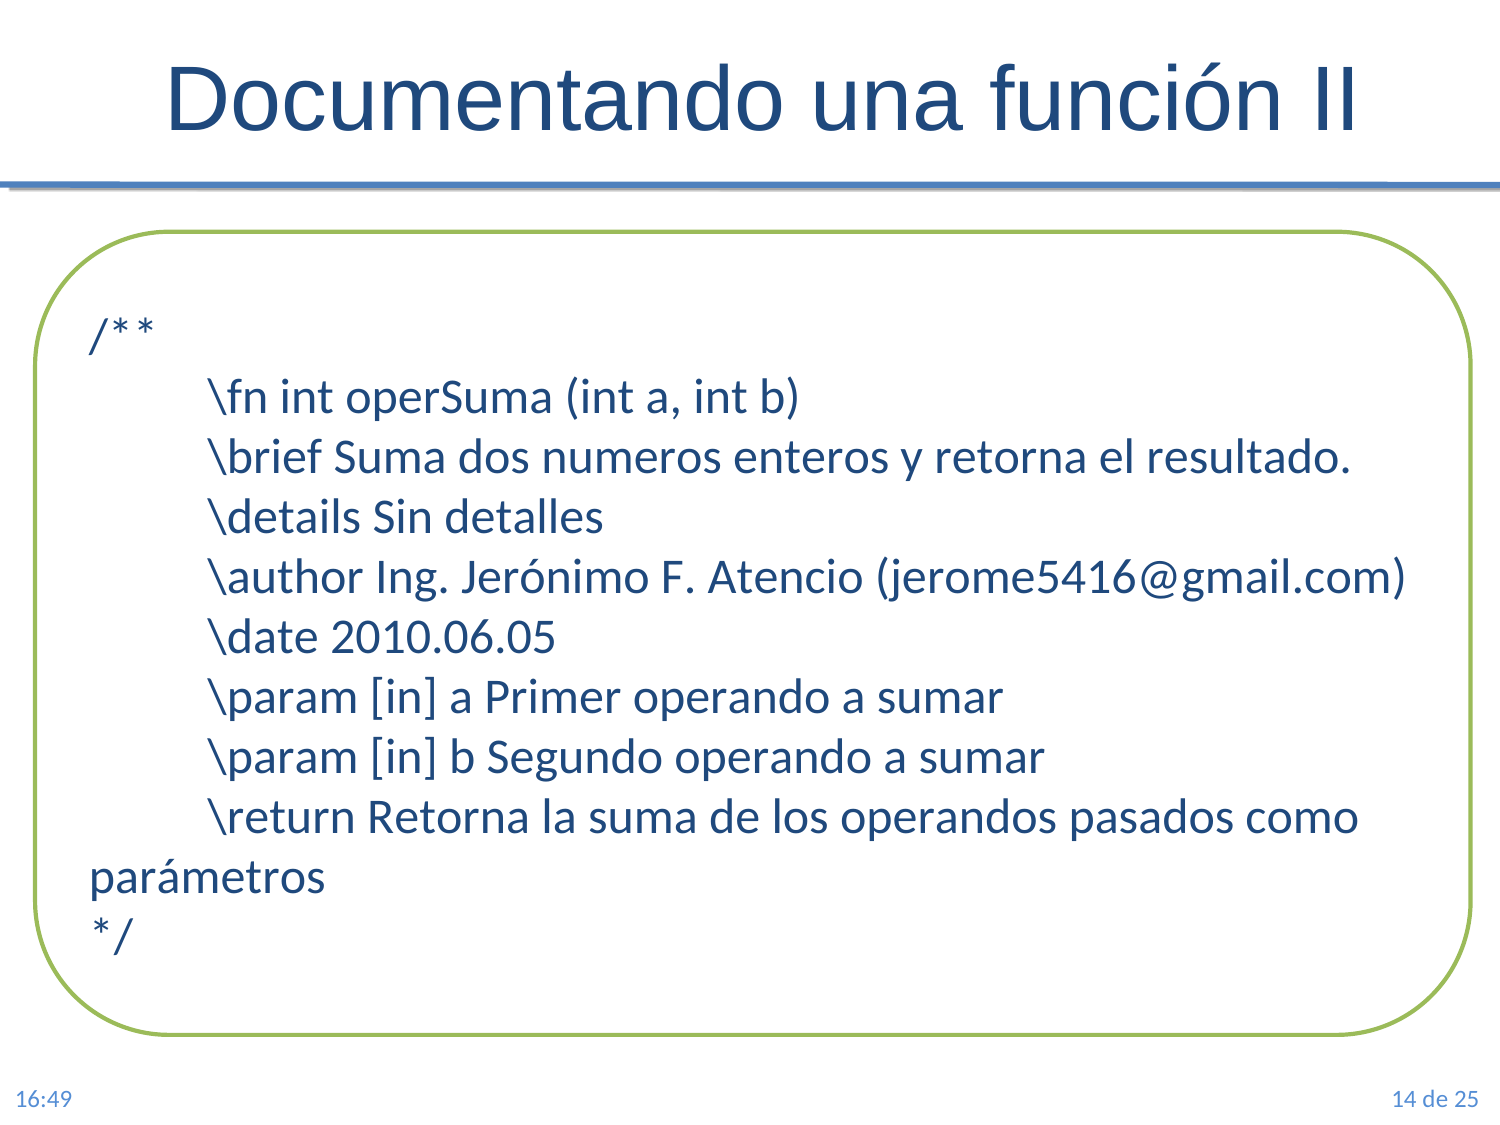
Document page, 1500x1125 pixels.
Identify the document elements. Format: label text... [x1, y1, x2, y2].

text_box 16:49 [0, 1070, 124, 1125]
text_box /** \fn int operSuma (int a, int b) \brief Suma dos numeros enteros y retorna el resultado. \details Sin detalles \author Ing. Jerónimo F. Atencio (jerome5416@gmail.com) \date 2010.06.05 \param [in] a Primer operando a sumar \param [in] b Segundo operando a sumar \return Retorna la suma de los operandos pasados como parámetros */ [35, 231, 1471, 1035]
text_box <number> de 25 [1352, 1070, 1500, 1125]
text_box Documentando una función II [88, 0, 1439, 181]
